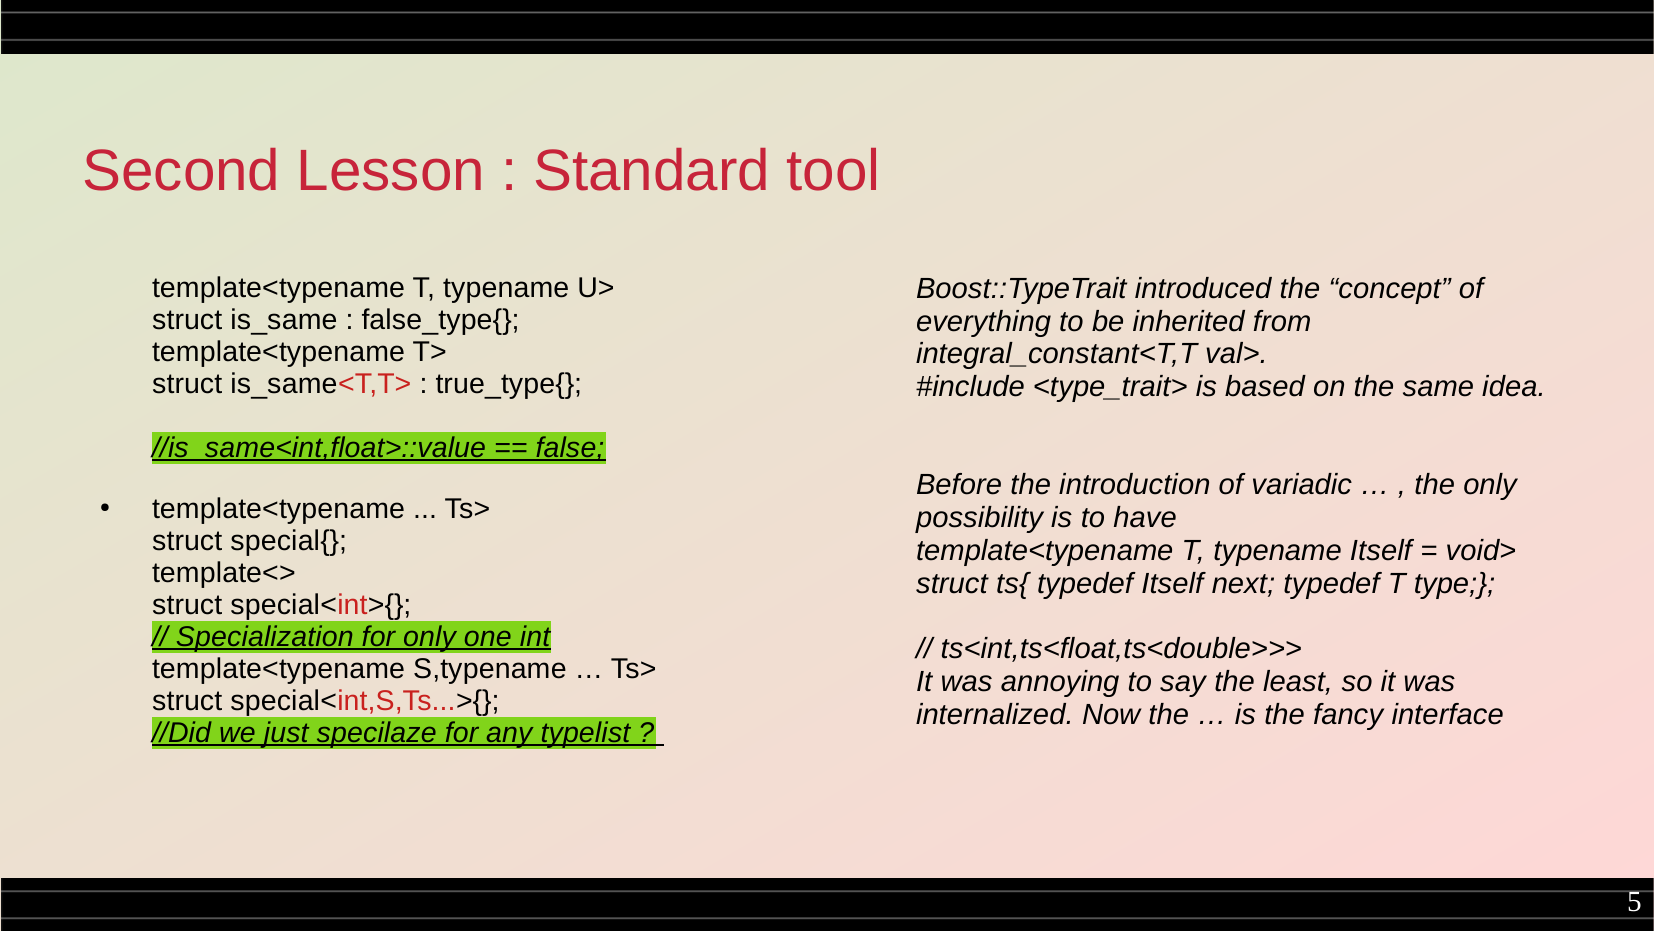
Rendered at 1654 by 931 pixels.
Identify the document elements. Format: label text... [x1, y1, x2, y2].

title Second Lesson : Standard tool [82, 92, 1571, 249]
list template<typename T, typename U> struct is_same : false_type{}; template<typename T> struct is_same<T,T> : true_type{}; //is_same<int,float>::value == false; template<typename ... Ts> struct special{}; template<> struct special<int>{}; // Specialization for only one int template<typename S,typename … Ts> struct special<int,S,Ts...>{}; //Did we just specilaze for any typelist ? [82, 271, 809, 751]
list Boost::TypeTrait introduced the “concept” of everything to be inherited from integral_constant<T,T val>. #include <type_trait> is based on the same idea. Before the introduction of variadic … , the only possibility is to have template<typename T, typename Itself = void> struct ts{ typedef Itself next; typedef T type;}; // ts<int,ts<float,ts<double>>> It was annoying to say the least, so it was internalized. Now the … is the fancy interface [845, 271, 1572, 758]
picture [1, 0, 1654, 54]
picture [1, 878, 1654, 931]
